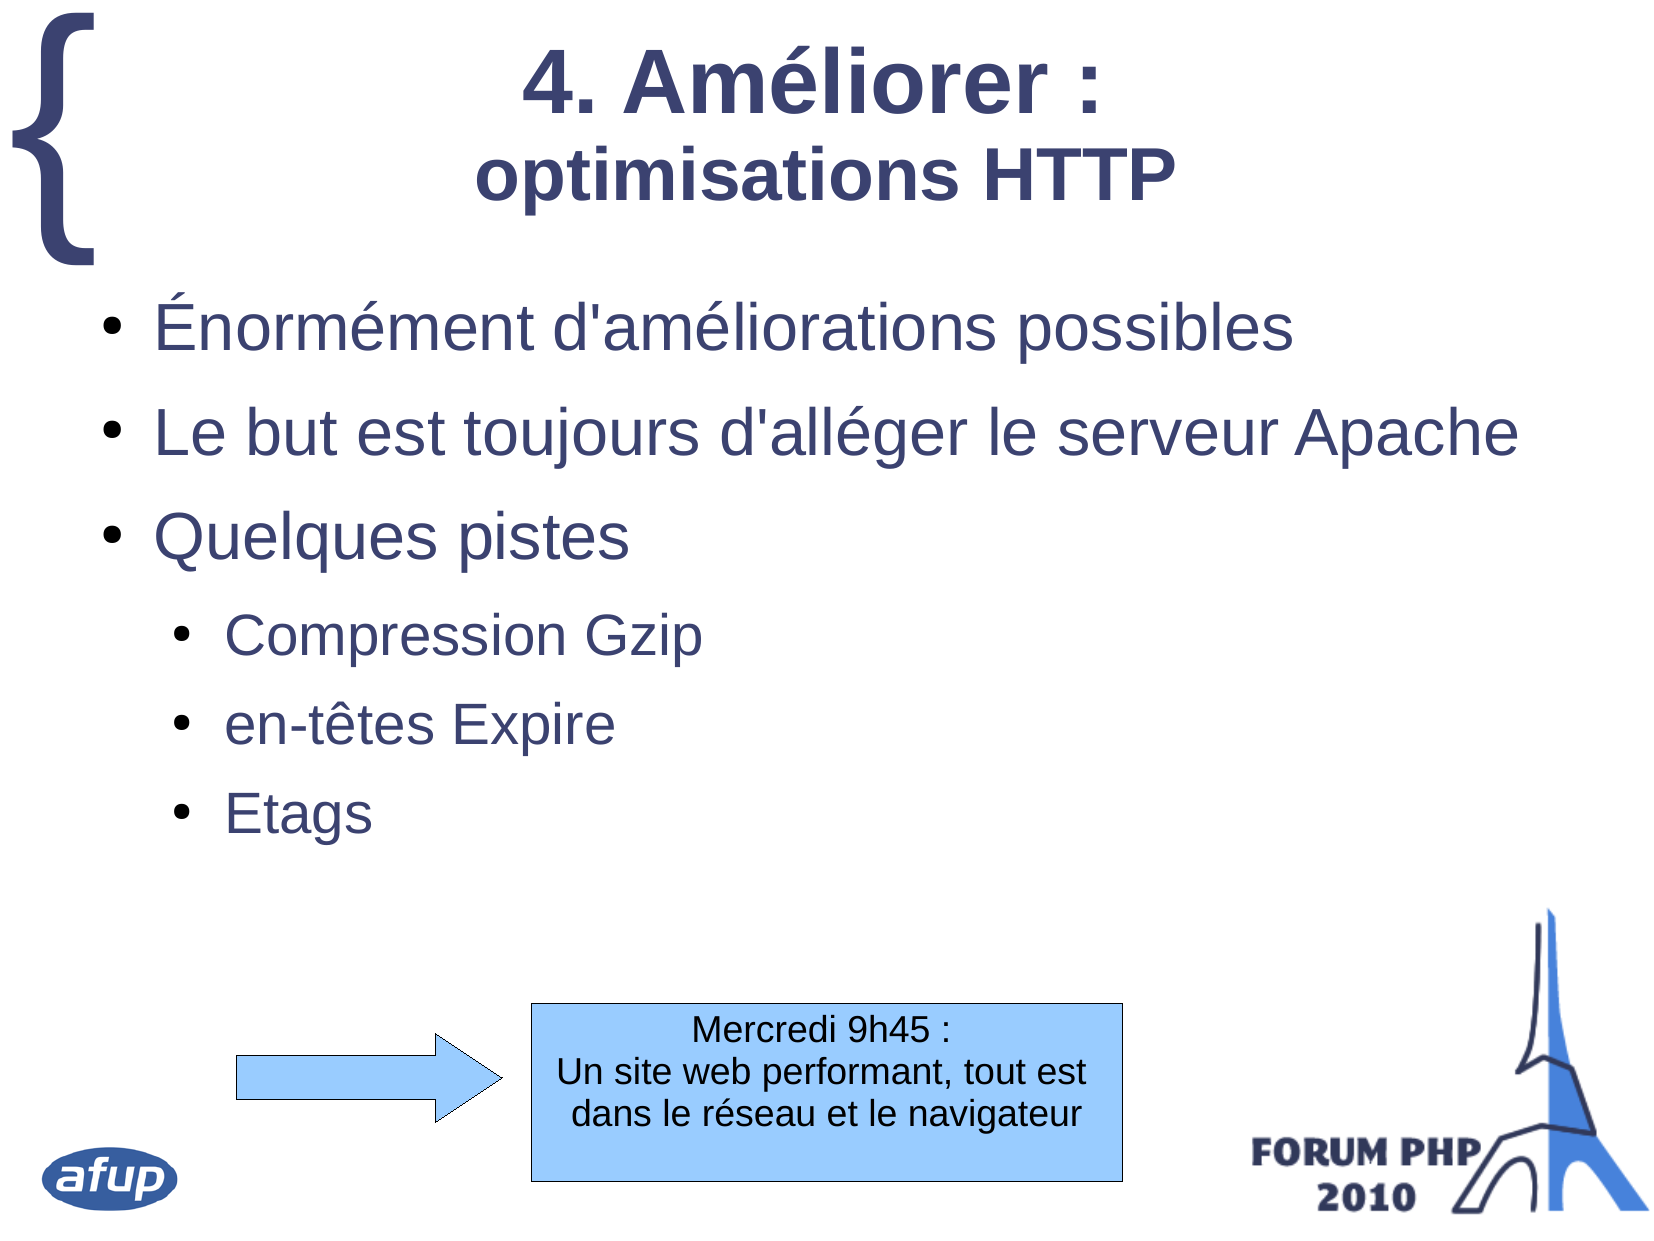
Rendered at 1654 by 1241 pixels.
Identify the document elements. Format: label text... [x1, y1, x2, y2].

picture [41, 1146, 178, 1211]
title 4. Améliorer : optimisations HTTP [82, 19, 1571, 228]
picture [1240, 872, 1650, 1241]
list Énormément d'améliorations possibles Le but est toujours d'alléger le serveur Apache Quelques pistes Compression Gzip en-têtes Expire Etags [82, 290, 1571, 1109]
text_box Mercredi 9h45 : Un site web performant, tout est dans le réseau et le navigateur [531, 1003, 1123, 1182]
text_box [236, 1033, 503, 1123]
